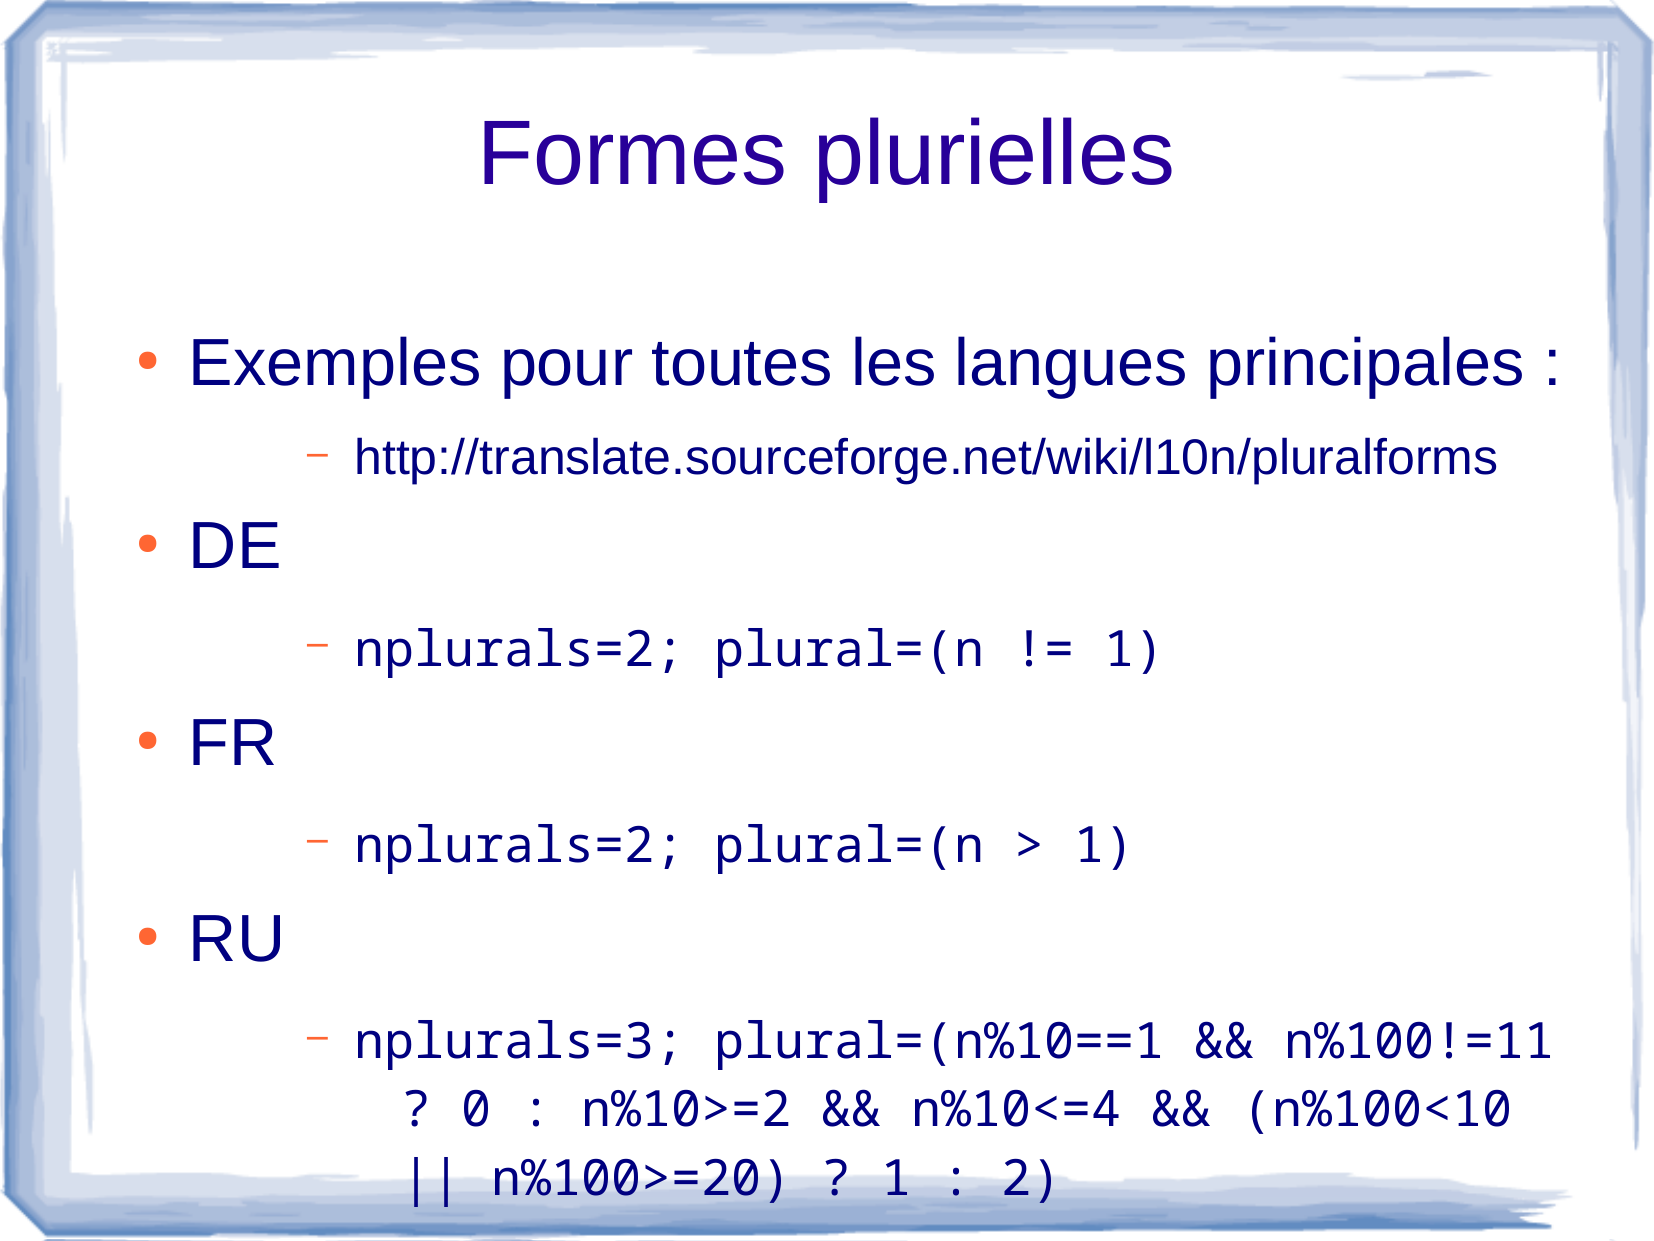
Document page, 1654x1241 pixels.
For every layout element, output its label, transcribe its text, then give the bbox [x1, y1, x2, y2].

title Formes plurielles [82, 56, 1571, 250]
list Exemples pour toutes les langues principales : http://translate.sourceforge.net/wiki/l10n/pluralforms DE nplurals=2; plural=(n != 1) FR nplurals=2; plural=(n > 1) RU nplurals=3; plural=(n%10==1 && n%100!=11 ? 0 : n%10>=2 && n%10<=4 && (n%100<10 || n%100>=20) ? 1 : 2) [118, 324, 1571, 1159]
picture [0, 0, 1654, 1241]
